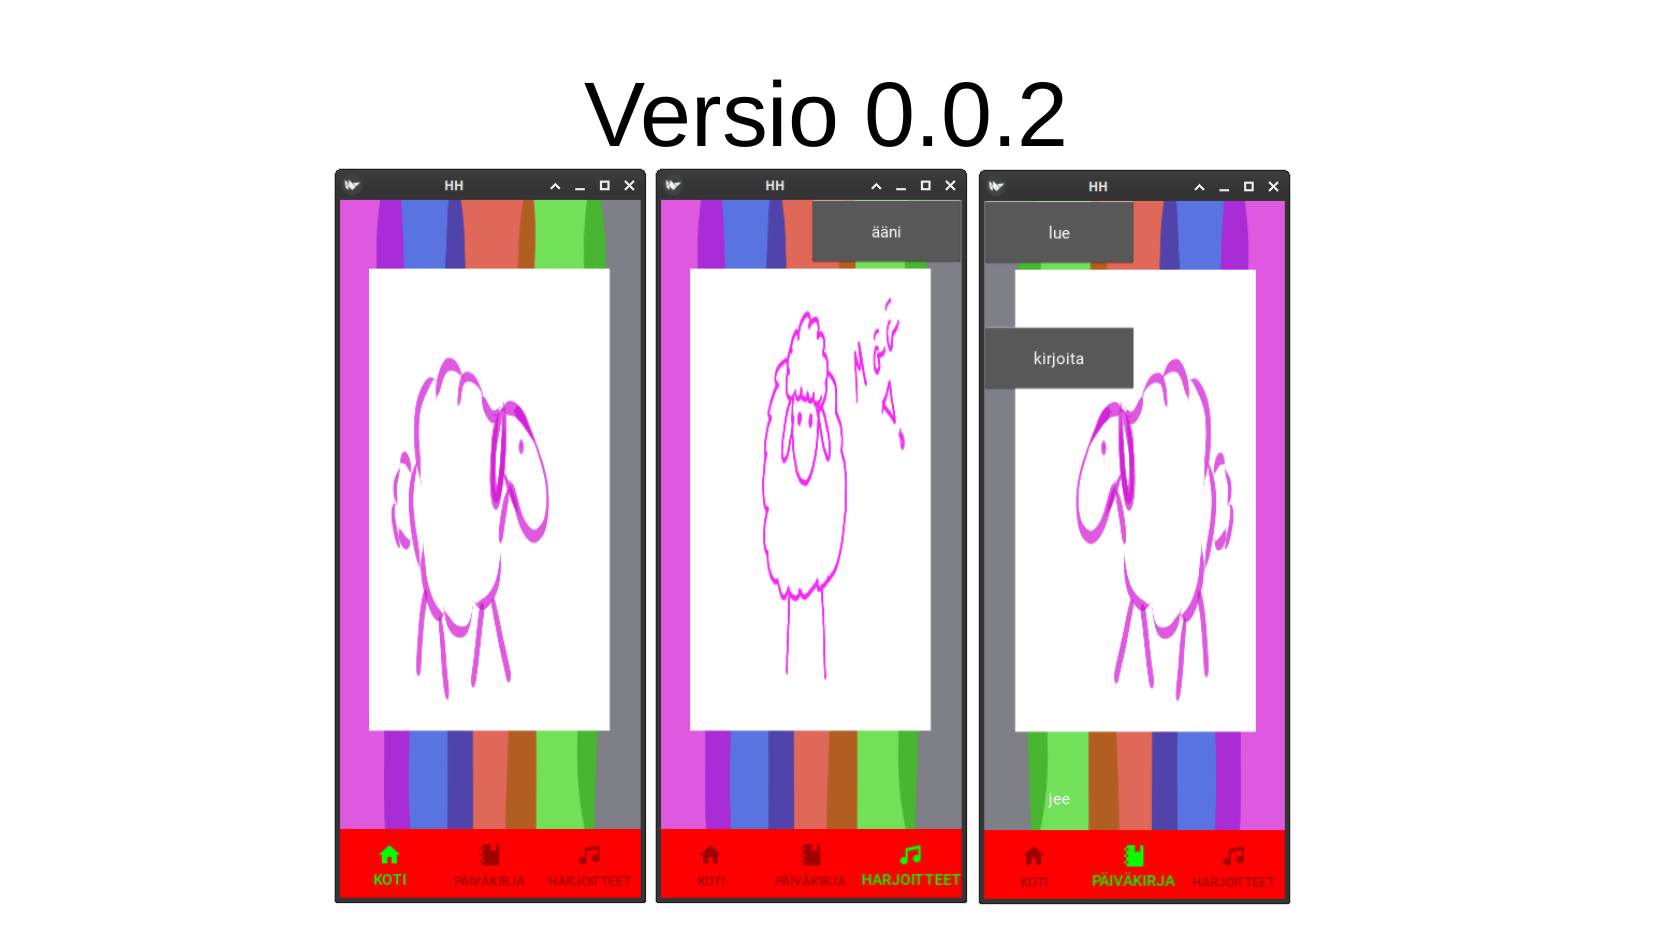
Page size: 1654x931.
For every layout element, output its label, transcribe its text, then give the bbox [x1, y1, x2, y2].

title Versio 0.0.2 [82, 37, 1571, 193]
picture [324, 157, 1301, 916]
